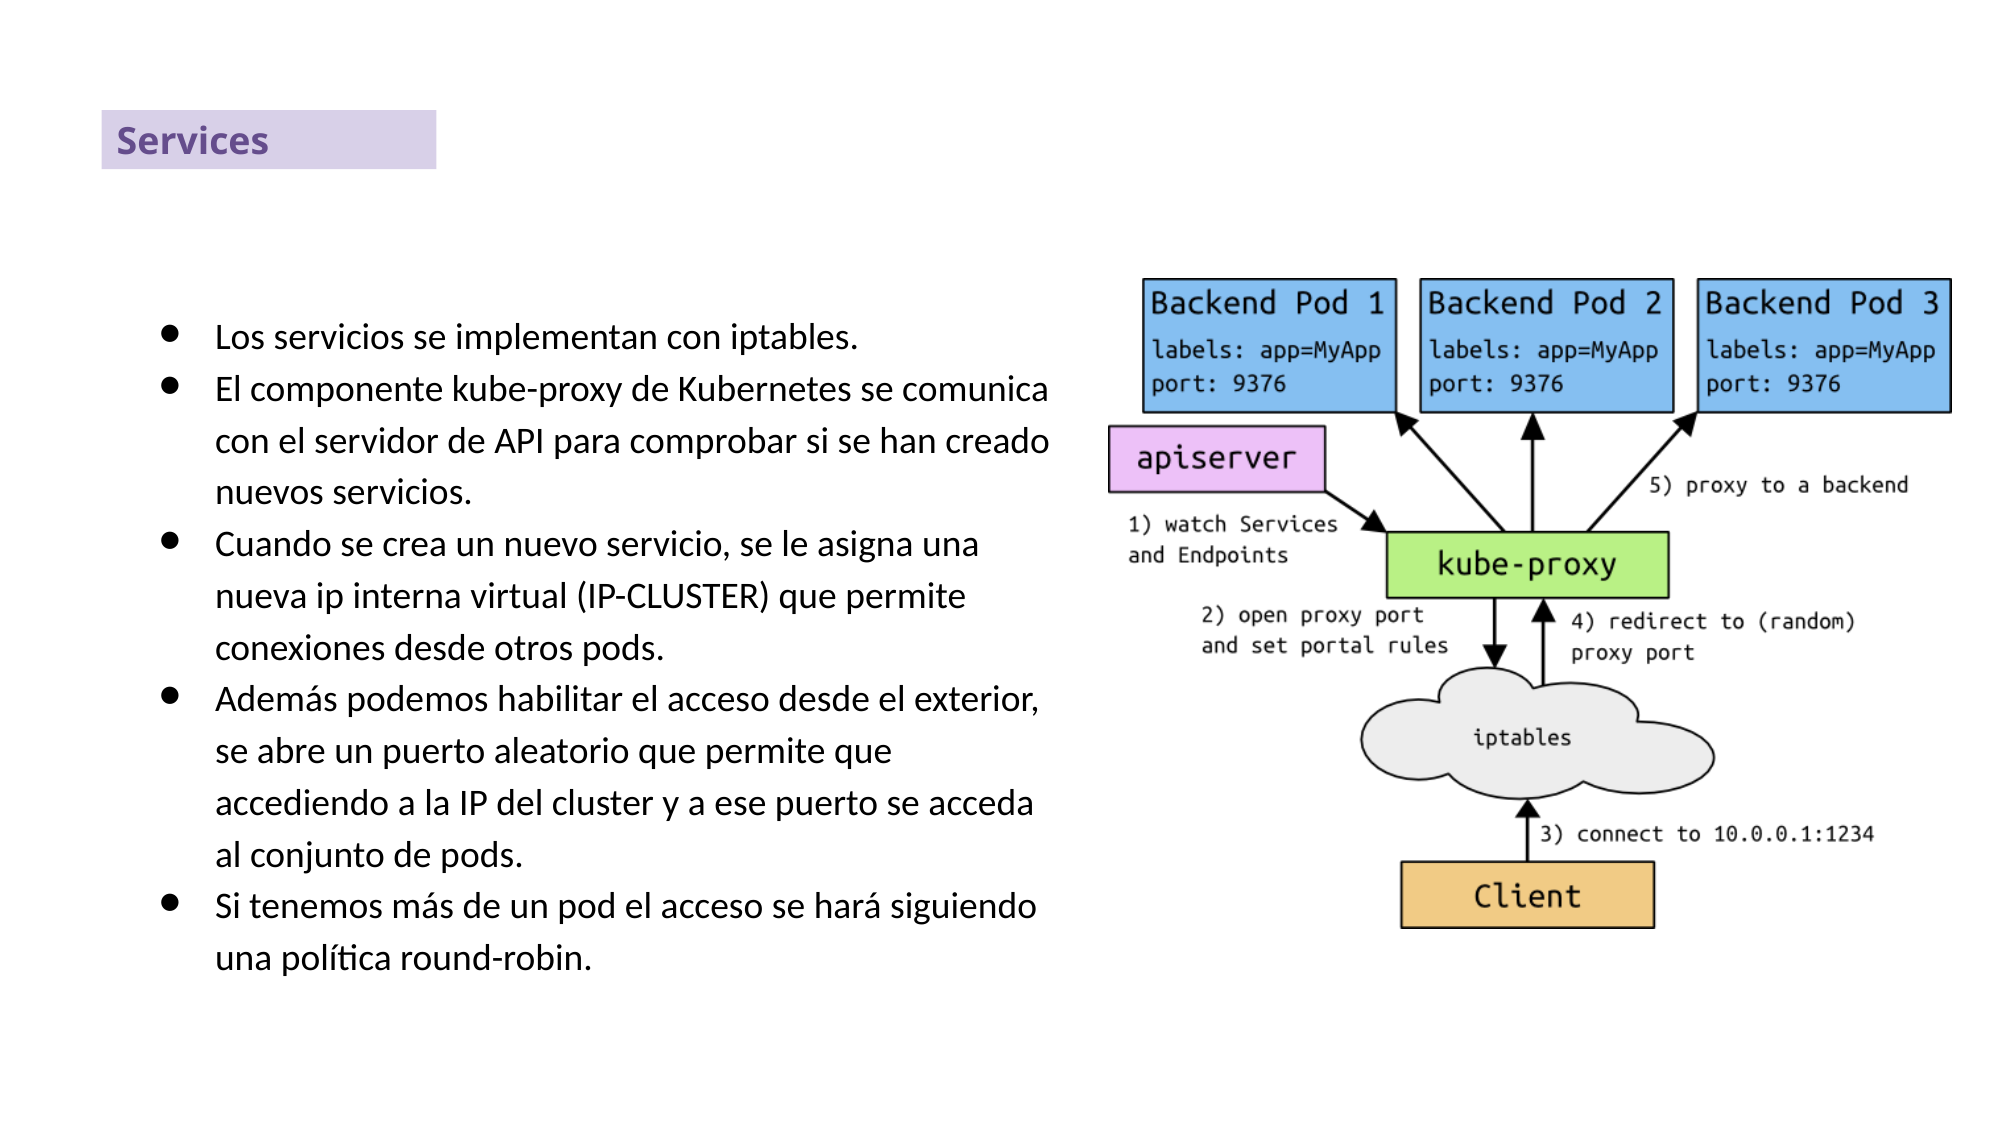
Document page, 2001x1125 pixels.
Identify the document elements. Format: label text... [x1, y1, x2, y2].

text_box Services [101, 110, 437, 170]
picture [1108, 278, 1952, 930]
text_box Los servicios se implementan con iptables. El componente kube-proxy de Kubernetes se comunica con el servidor de API para comprobar si se han creado nuevos servicios. Cuando se crea un nuevo servicio, se le asigna una nueva ip interna virtual (IP-CLUSTER) que permite conexiones desde otros pods. Además podemos habilitar el acceso desde el exterior, se abre un puerto aleatorio que permite que accediendo a la IP del cluster y a ese puerto se acceda al conjunto de pods. Si tenemos más de un pod el acceso se hará siguiendo una política round-robin. [124, 213, 1069, 826]
